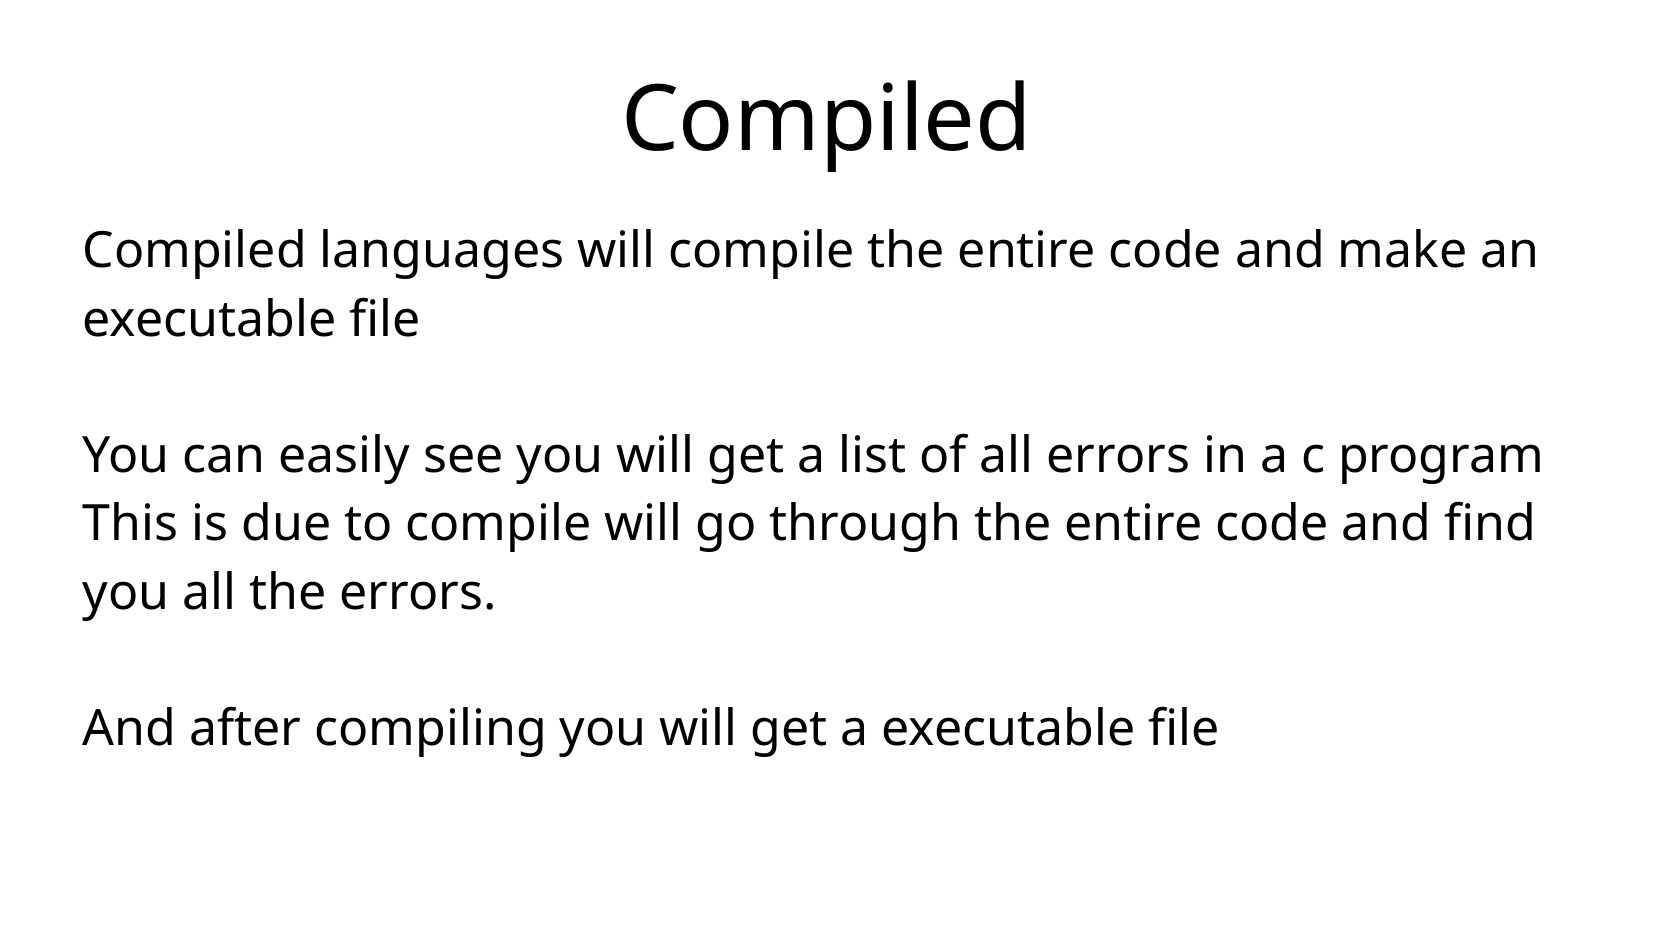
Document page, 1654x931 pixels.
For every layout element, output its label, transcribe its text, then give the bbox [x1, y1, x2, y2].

subtitle Compiled languages will compile the entire code and make an executable file You can easily see you will get a list of all errors in a c program This is due to compile will go through the entire code and find you all the errors. And after compiling you will get a executable file [82, 217, 1571, 758]
title Compiled [82, 37, 1571, 193]
